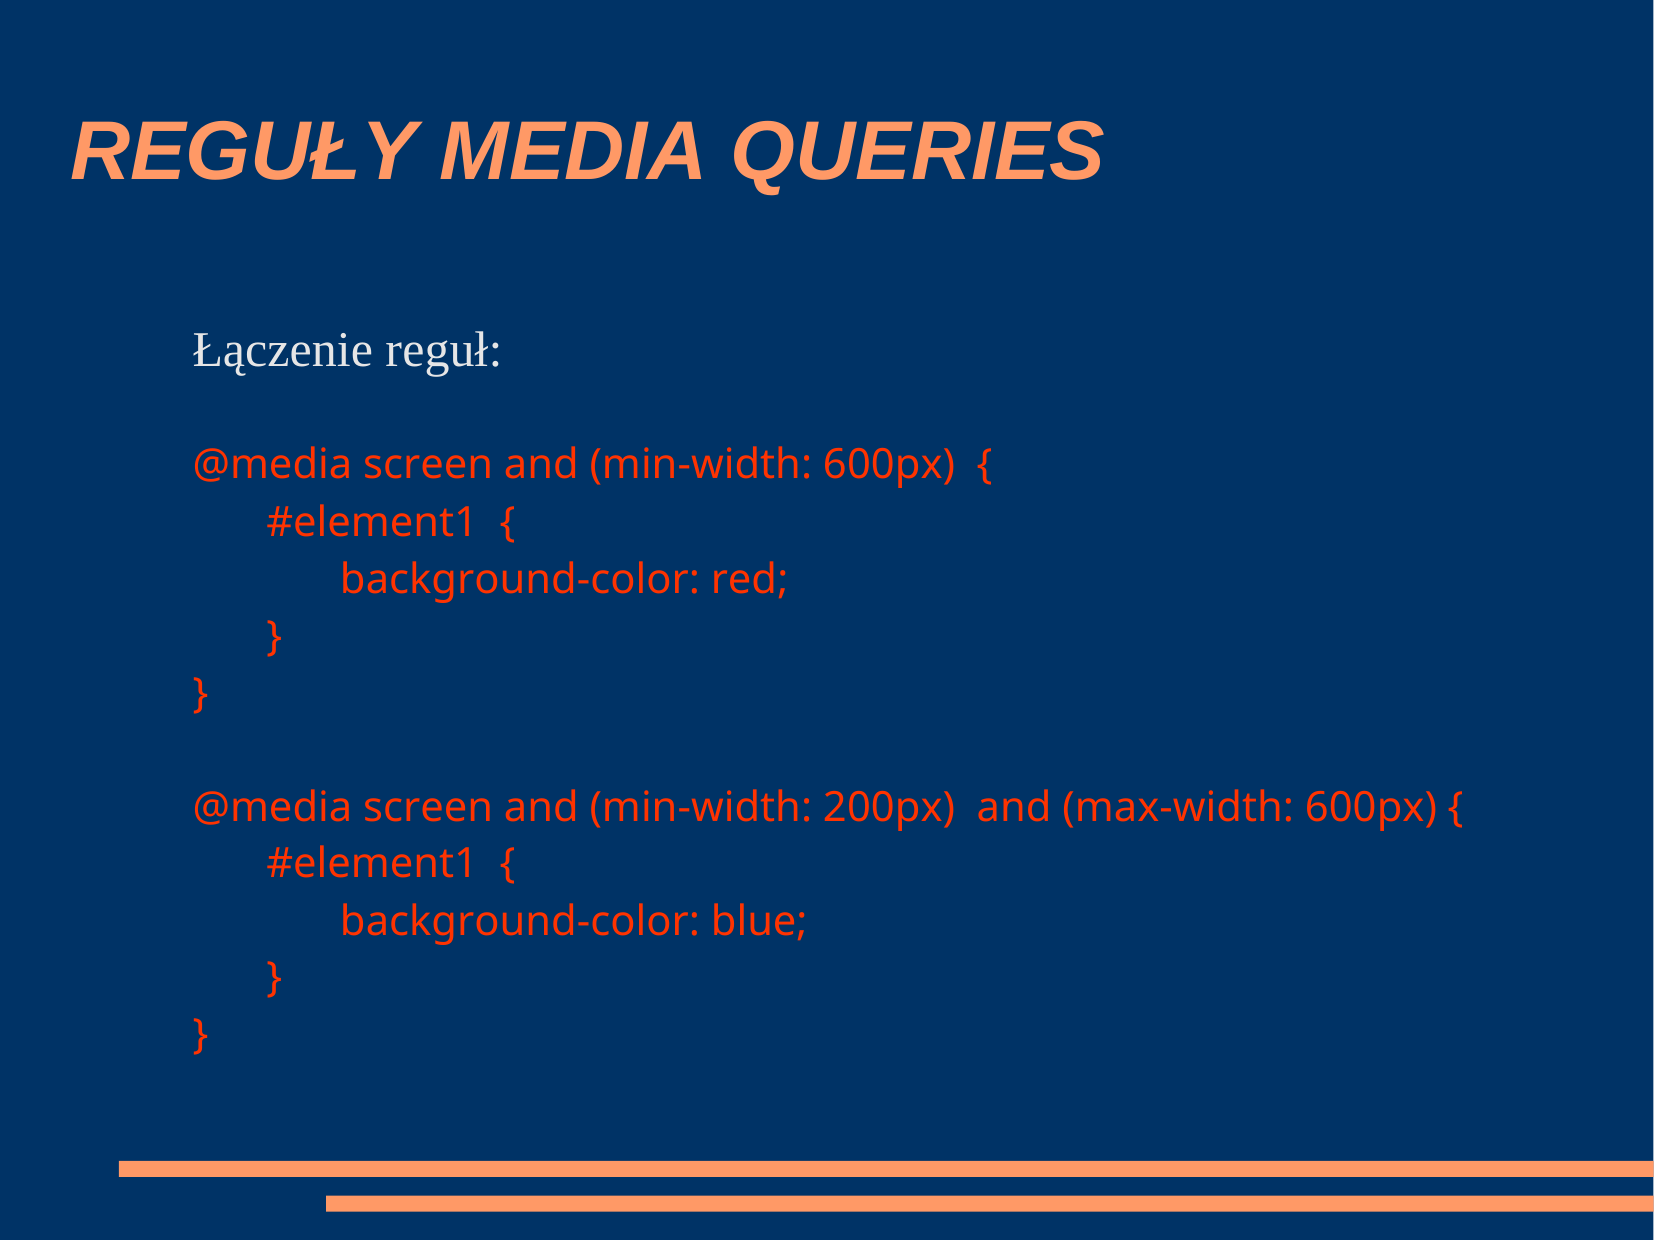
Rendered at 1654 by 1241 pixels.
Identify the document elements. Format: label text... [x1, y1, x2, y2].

title REGUŁY MEDIA QUERIES [70, 47, 1654, 255]
list Łączenie reguł: @media screen and (min-width: 600px) { #element1 { background-color: red; } } @media screen and (min-width: 200px) and (max-width: 600px) { #element1 { background-color: blue; } } [121, 322, 1561, 1132]
